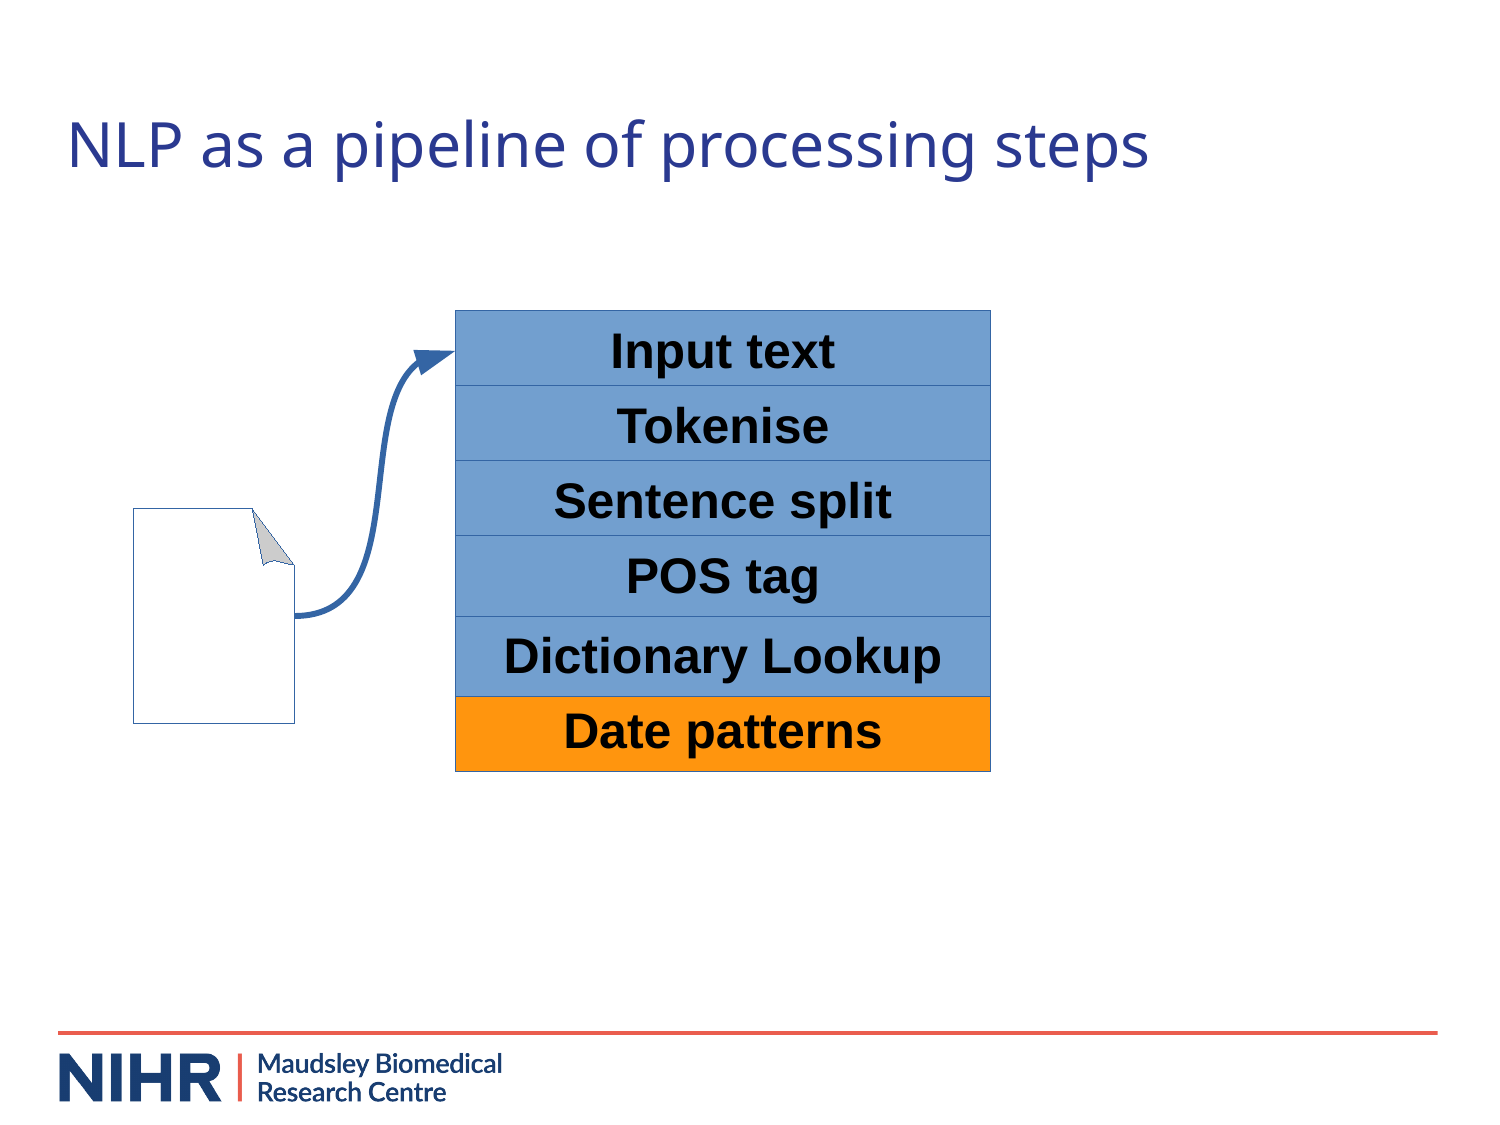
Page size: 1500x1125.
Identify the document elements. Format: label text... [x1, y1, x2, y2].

text_box Tokenise [455, 385, 991, 460]
text_box Input text [455, 310, 991, 385]
title NLP as a pipeline of processing steps [51, 89, 1450, 223]
picture [29, 1018, 531, 1125]
text_box Dictionary Lookup [455, 616, 991, 697]
text_box Date patterns [455, 697, 991, 772]
text_box POS tag [455, 535, 991, 616]
text_box Sentence split [455, 460, 991, 535]
text_box [133, 508, 295, 724]
